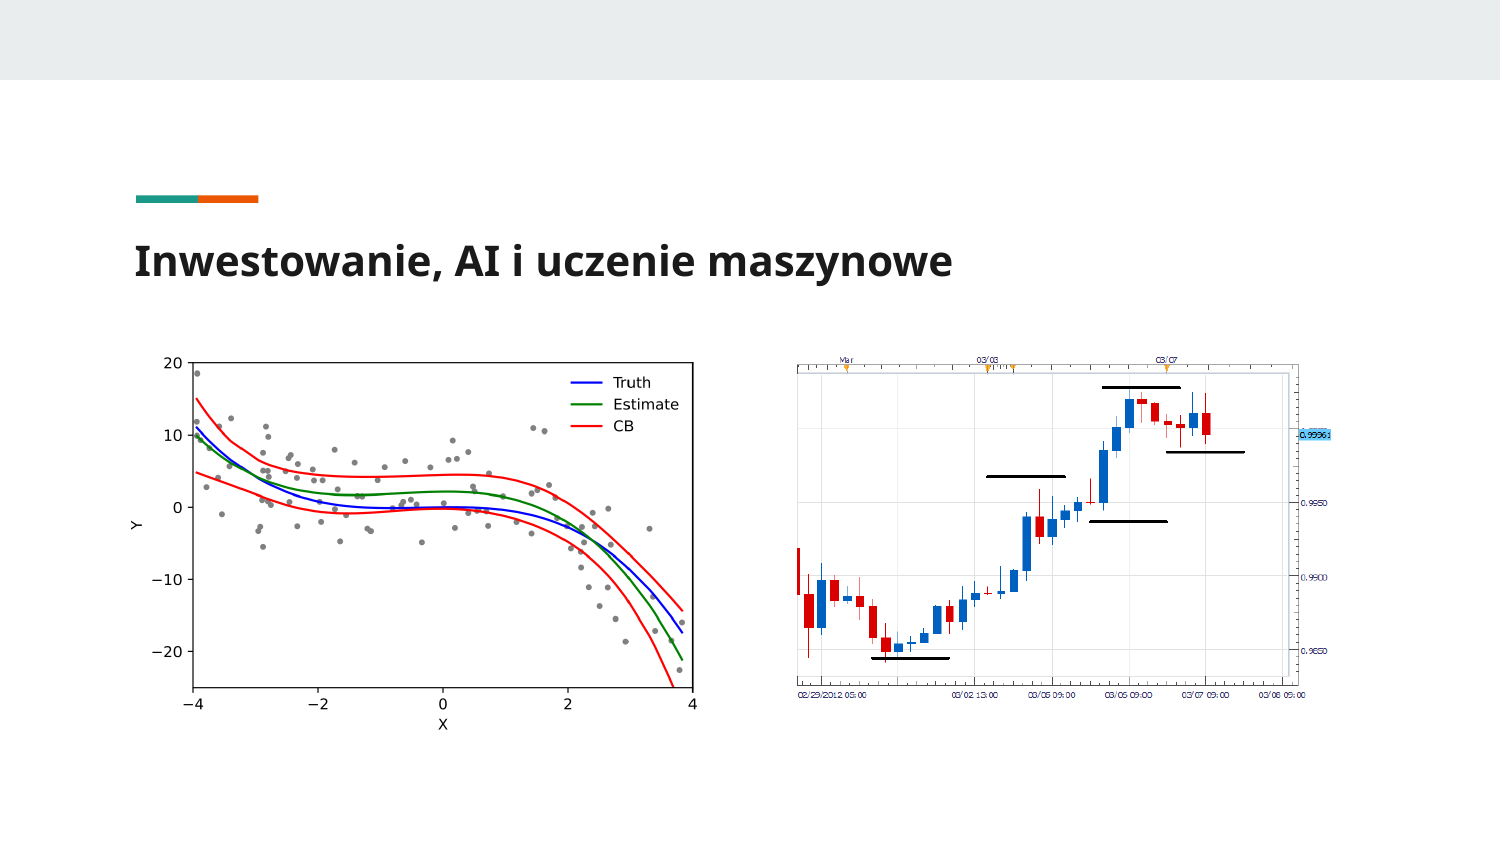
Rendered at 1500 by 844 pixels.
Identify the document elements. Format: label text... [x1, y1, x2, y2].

picture [112, 311, 757, 742]
title Inwestowanie, AI i uczenie maszynowe [119, 216, 1381, 305]
picture [797, 352, 1336, 701]
